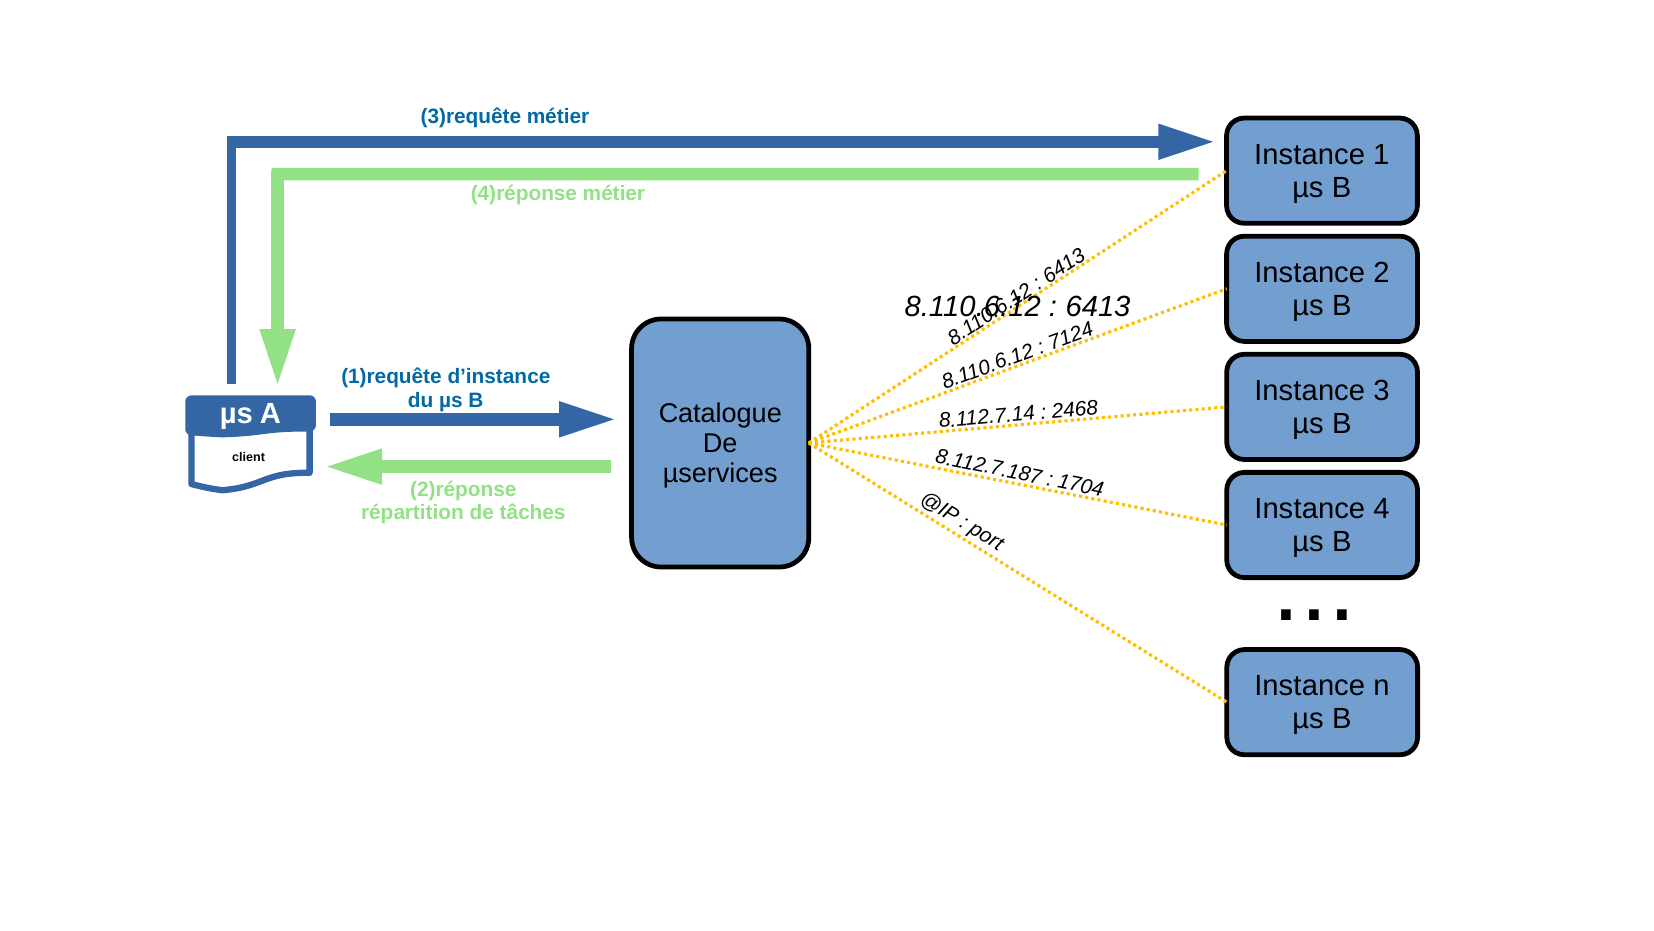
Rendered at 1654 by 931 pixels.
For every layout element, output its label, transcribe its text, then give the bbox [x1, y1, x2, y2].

text_box 8.112.7.14 : 2468 [884, 383, 1154, 449]
text_box Instance 2 µs B [1226, 236, 1418, 342]
text_box @IP : port [834, 435, 1086, 615]
text_box (3)requête métier [389, 97, 621, 160]
text_box 8.110.6.12 : 7124 [885, 291, 1152, 405]
text_box (4)réponse métier [436, 174, 680, 237]
text_box µs A [191, 401, 310, 432]
text_box client [189, 443, 308, 487]
text_box Instance n µs B [1226, 649, 1418, 755]
text_box ... [1257, 523, 1406, 650]
text_box Instance 1 µs B [1226, 118, 1418, 224]
text_box Instance 3 µs B [1226, 354, 1418, 460]
text_box Instance 4 µs B [1226, 472, 1418, 578]
text_box Catalogue De µservices [631, 318, 809, 568]
text_box 8.112.7.187 : 1704 [888, 427, 1154, 528]
text_box (2)réponse répartition de tâches [336, 469, 591, 555]
text_box (1)requête d’instance du µs B [324, 357, 567, 443]
text_box 8.110.6.12 : 6413 [894, 207, 1143, 374]
